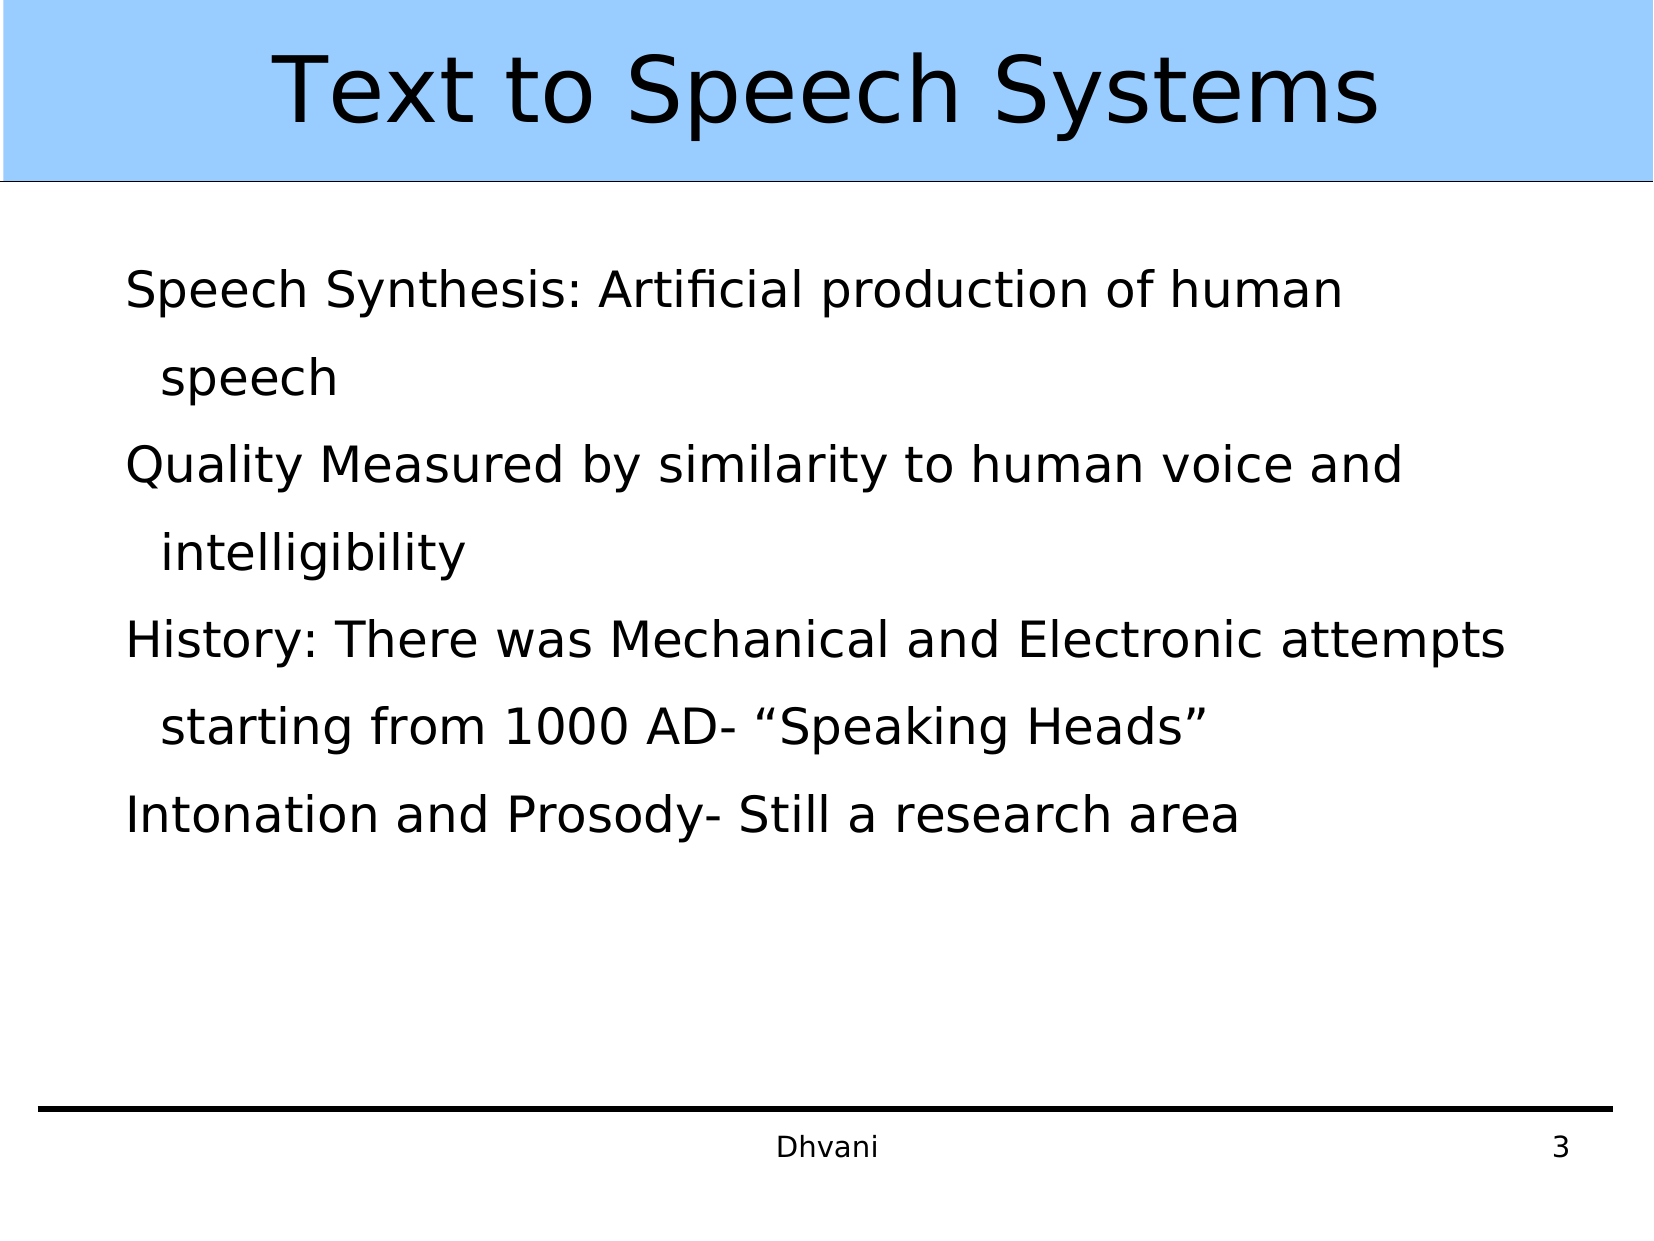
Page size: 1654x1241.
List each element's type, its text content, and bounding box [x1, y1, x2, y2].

title Text to Speech Systems [3, 0, 1653, 181]
text_box Speech Synthesis: Artificial production of human speech Quality Measured by similarity to human voice and intelligibility History: There was Mechanical and Electronic attempts starting from 1000 AD- “Speaking Heads” Intonation and Prosody- Still a research area [75, 225, 1538, 976]
